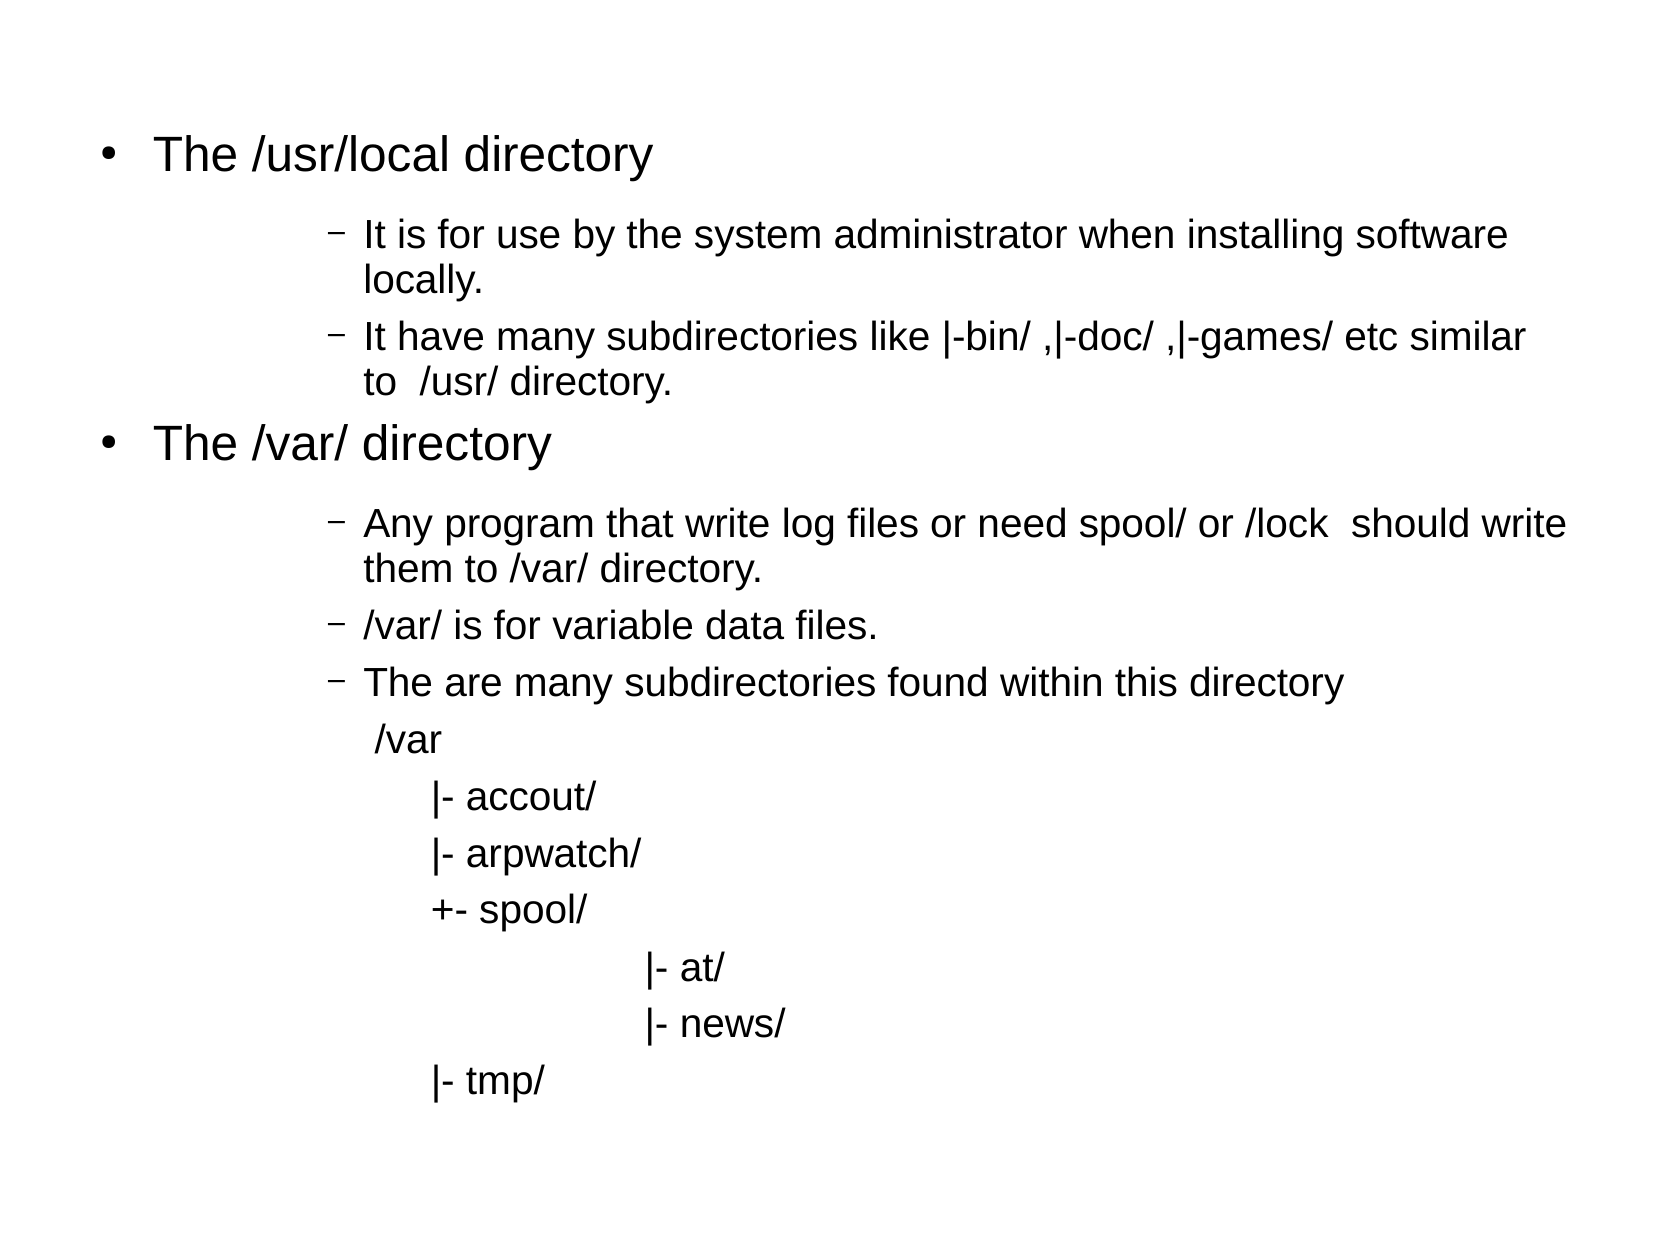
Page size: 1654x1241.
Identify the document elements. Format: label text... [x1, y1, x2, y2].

list The /usr/local directory It is for use by the system administrator when installing software locally. It have many subdirectories like |-bin/ ,|-doc/ ,|-games/ etc similar to /usr/ directory. The /var/ directory Any program that write log files or need spool/ or /lock should write them to /var/ directory. /var/ is for variable data files. The are many subdirectories found within this directory /var |- accout/ |- arpwatch/ +- spool/ |- at/ |- news/ |- tmp/ [82, 127, 1571, 1110]
